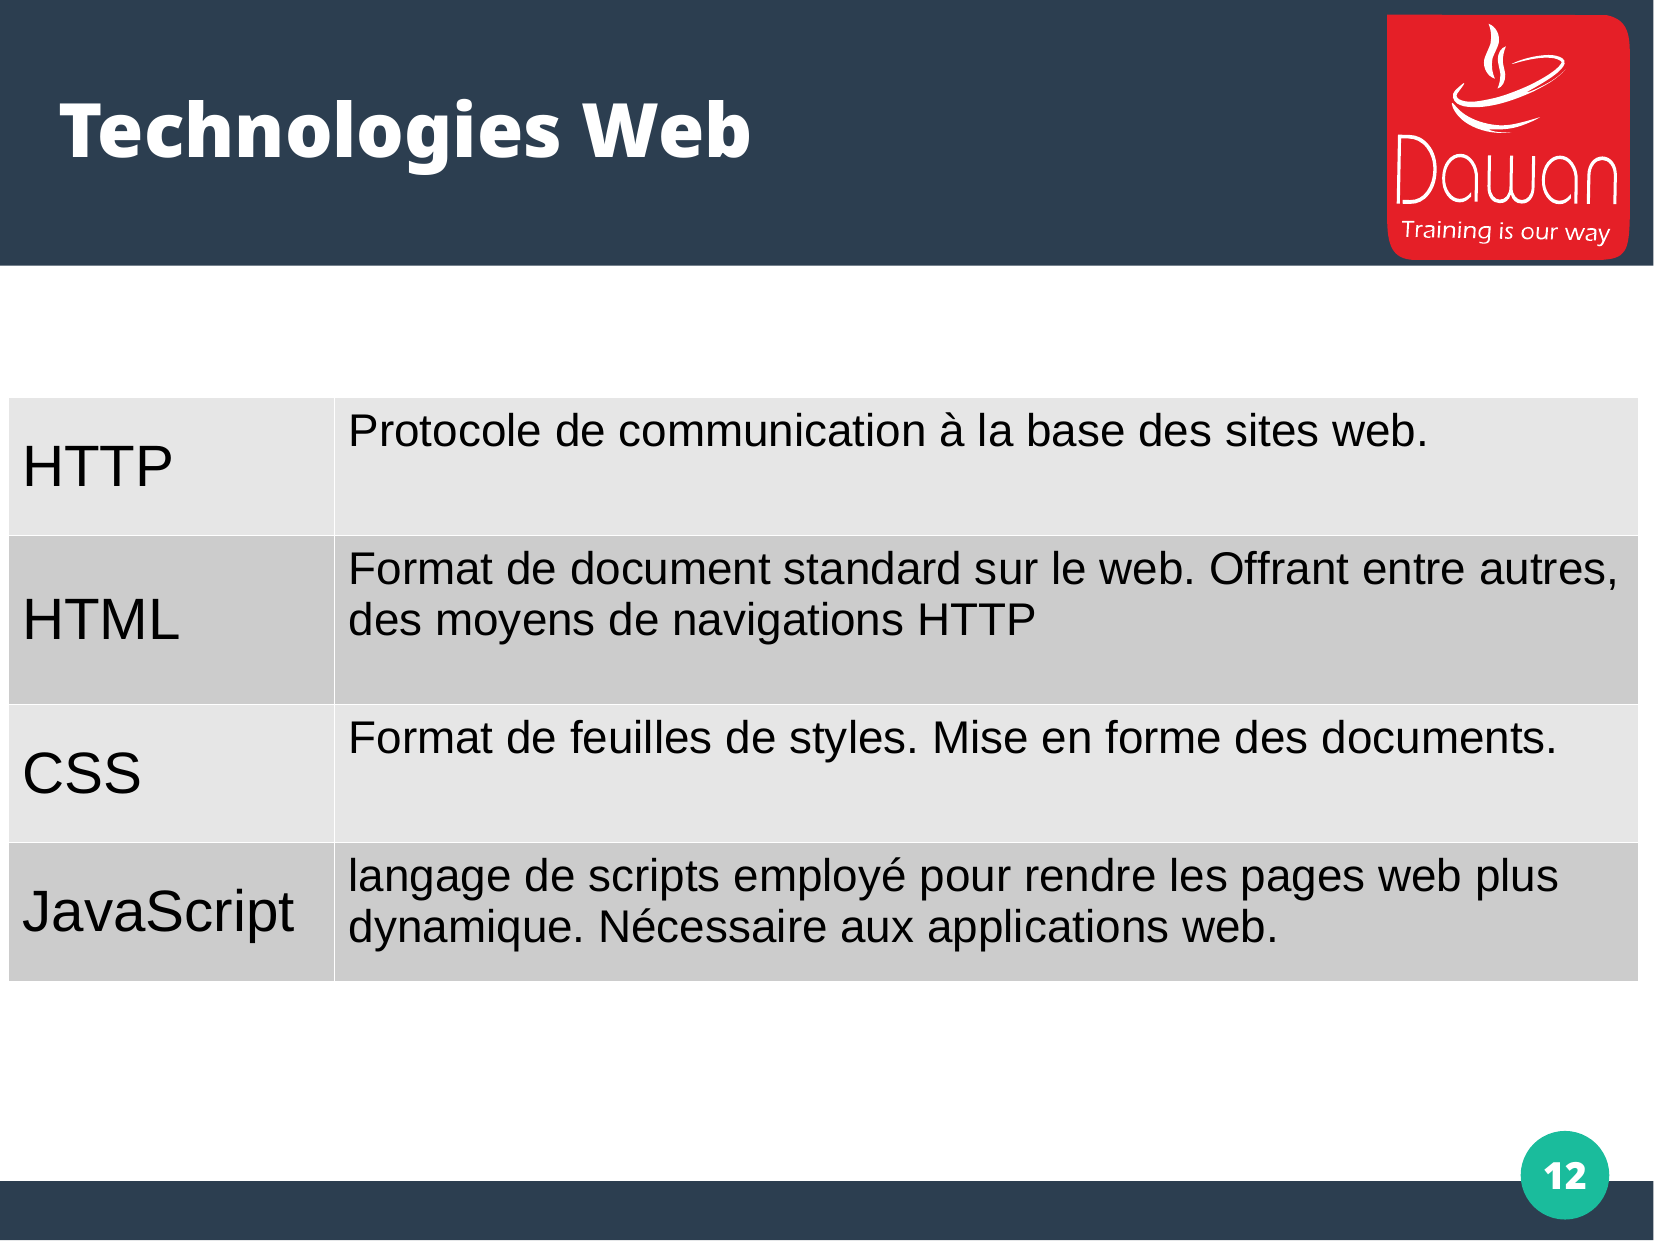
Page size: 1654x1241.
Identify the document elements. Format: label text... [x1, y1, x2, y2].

table_cell Format de feuilles de styles. Mise en forme des documents. [335, 705, 1638, 842]
table_header Protocole de communication à la base des sites web. [335, 398, 1638, 535]
title Technologies Web [59, 49, 1387, 207]
table_cell langage de scripts employé pour rendre les pages web plus dynamique. Nécessaire aux applications web. [335, 843, 1638, 981]
table_header HTTP [9, 398, 334, 535]
table_cell CSS [9, 705, 334, 842]
picture [1387, 14, 1630, 260]
table_cell JavaScript [9, 843, 334, 981]
table_cell Format de document standard sur le web. Offrant entre autres, des moyens de navigations HTTP [335, 536, 1638, 704]
table_cell HTML [9, 536, 334, 704]
